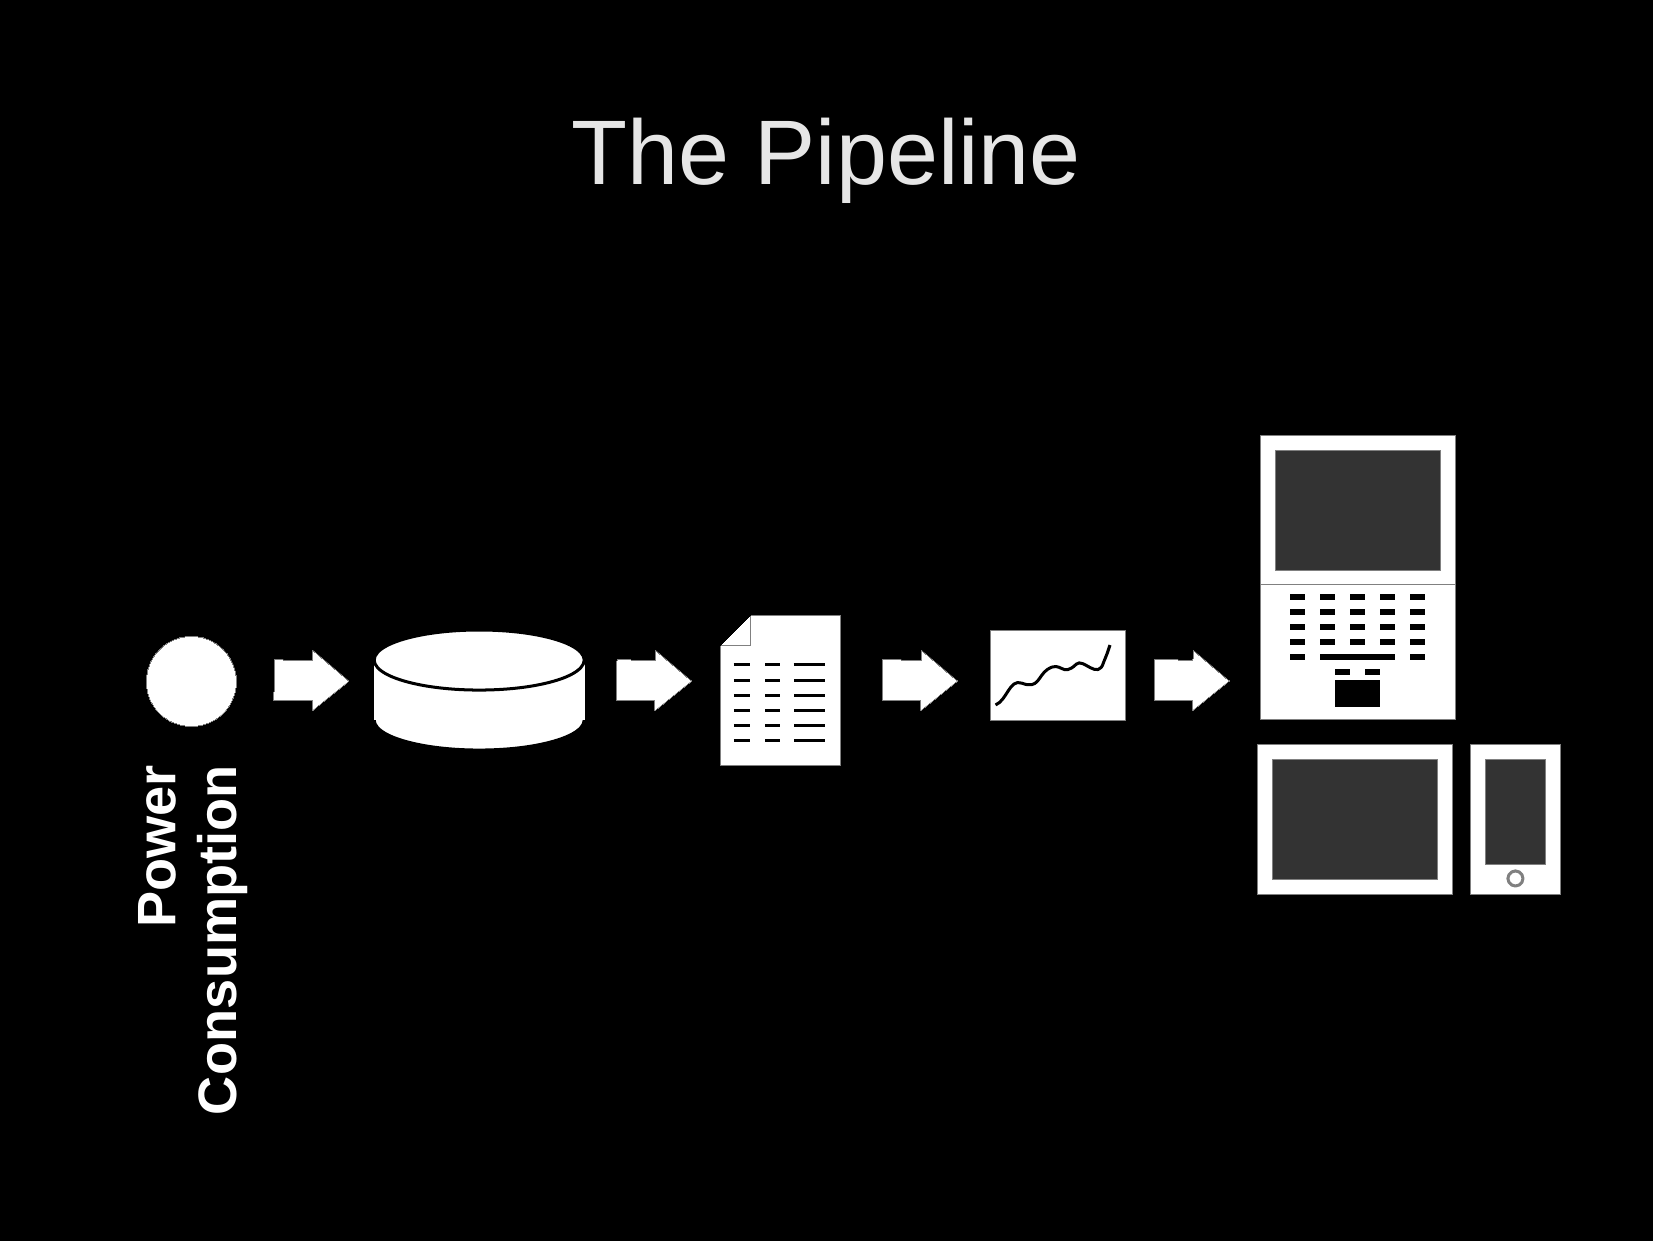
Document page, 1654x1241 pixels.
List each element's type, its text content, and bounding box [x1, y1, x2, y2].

text_box [1154, 650, 1230, 711]
text_box [1260, 435, 1456, 720]
text_box [990, 630, 1126, 721]
text_box [690, 590, 841, 766]
text_box [882, 650, 958, 711]
text_box [1470, 744, 1561, 895]
text_box [1257, 744, 1453, 895]
text_box Power Consumption [119, 750, 256, 1130]
text_box [374, 630, 585, 751]
text_box [146, 636, 237, 727]
title The Pipeline [82, 49, 1571, 257]
text_box [273, 650, 349, 711]
text_box [616, 650, 692, 711]
